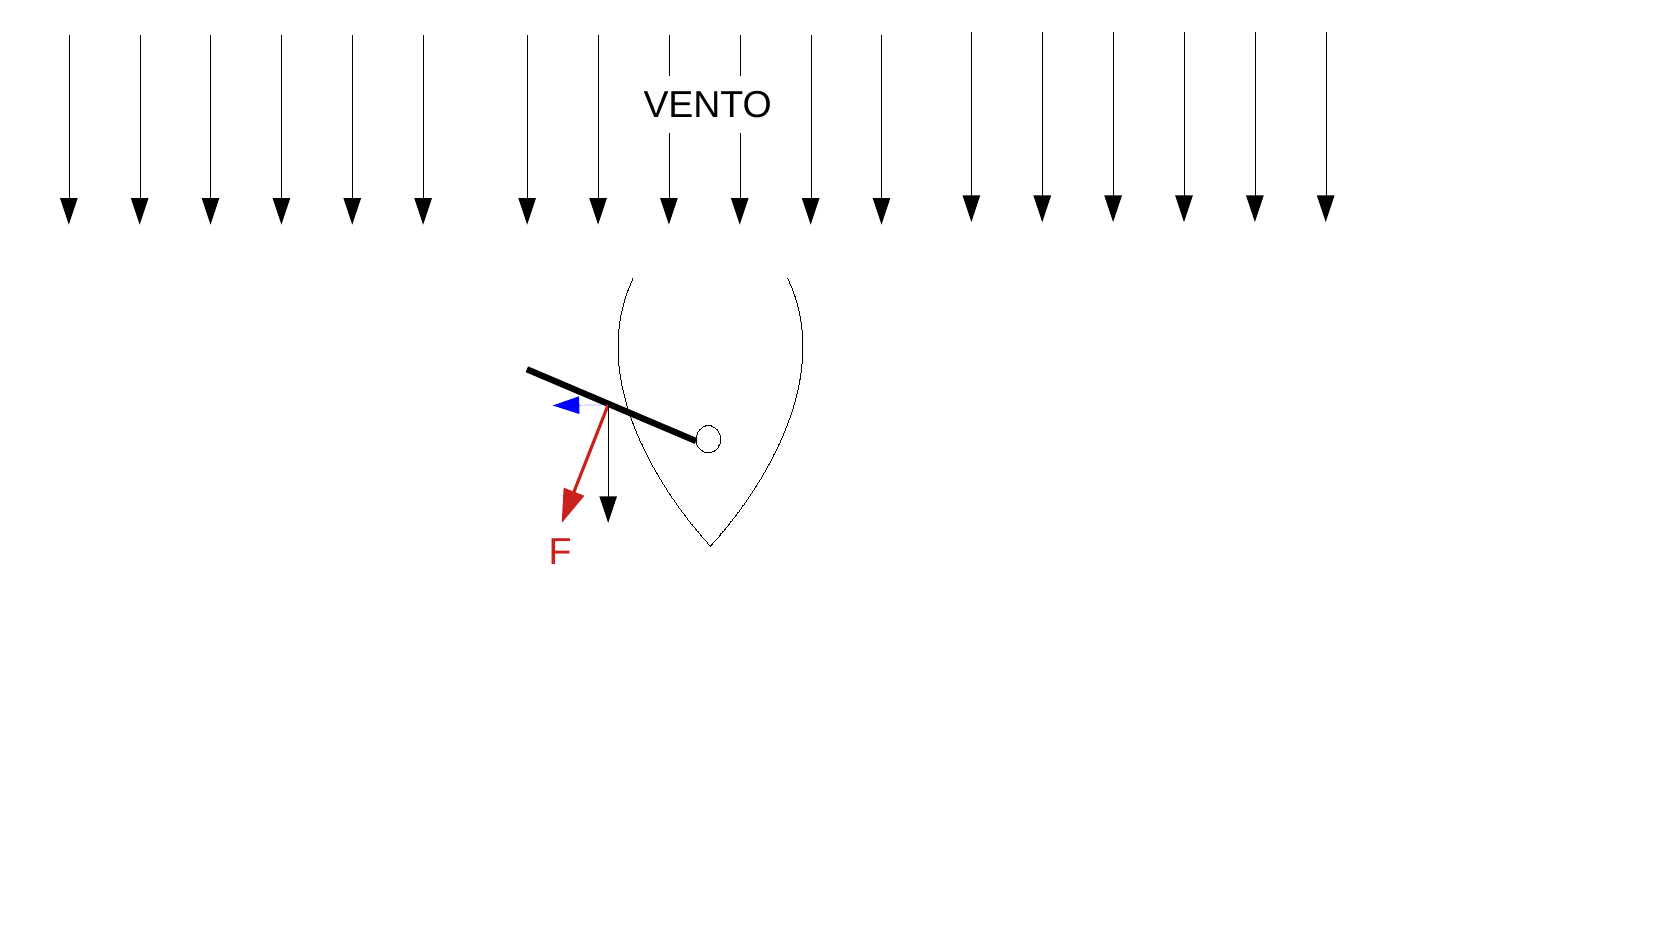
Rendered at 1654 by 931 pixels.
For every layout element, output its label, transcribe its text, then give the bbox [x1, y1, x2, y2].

text_box F [533, 522, 587, 580]
text_box VENTO [628, 76, 801, 133]
